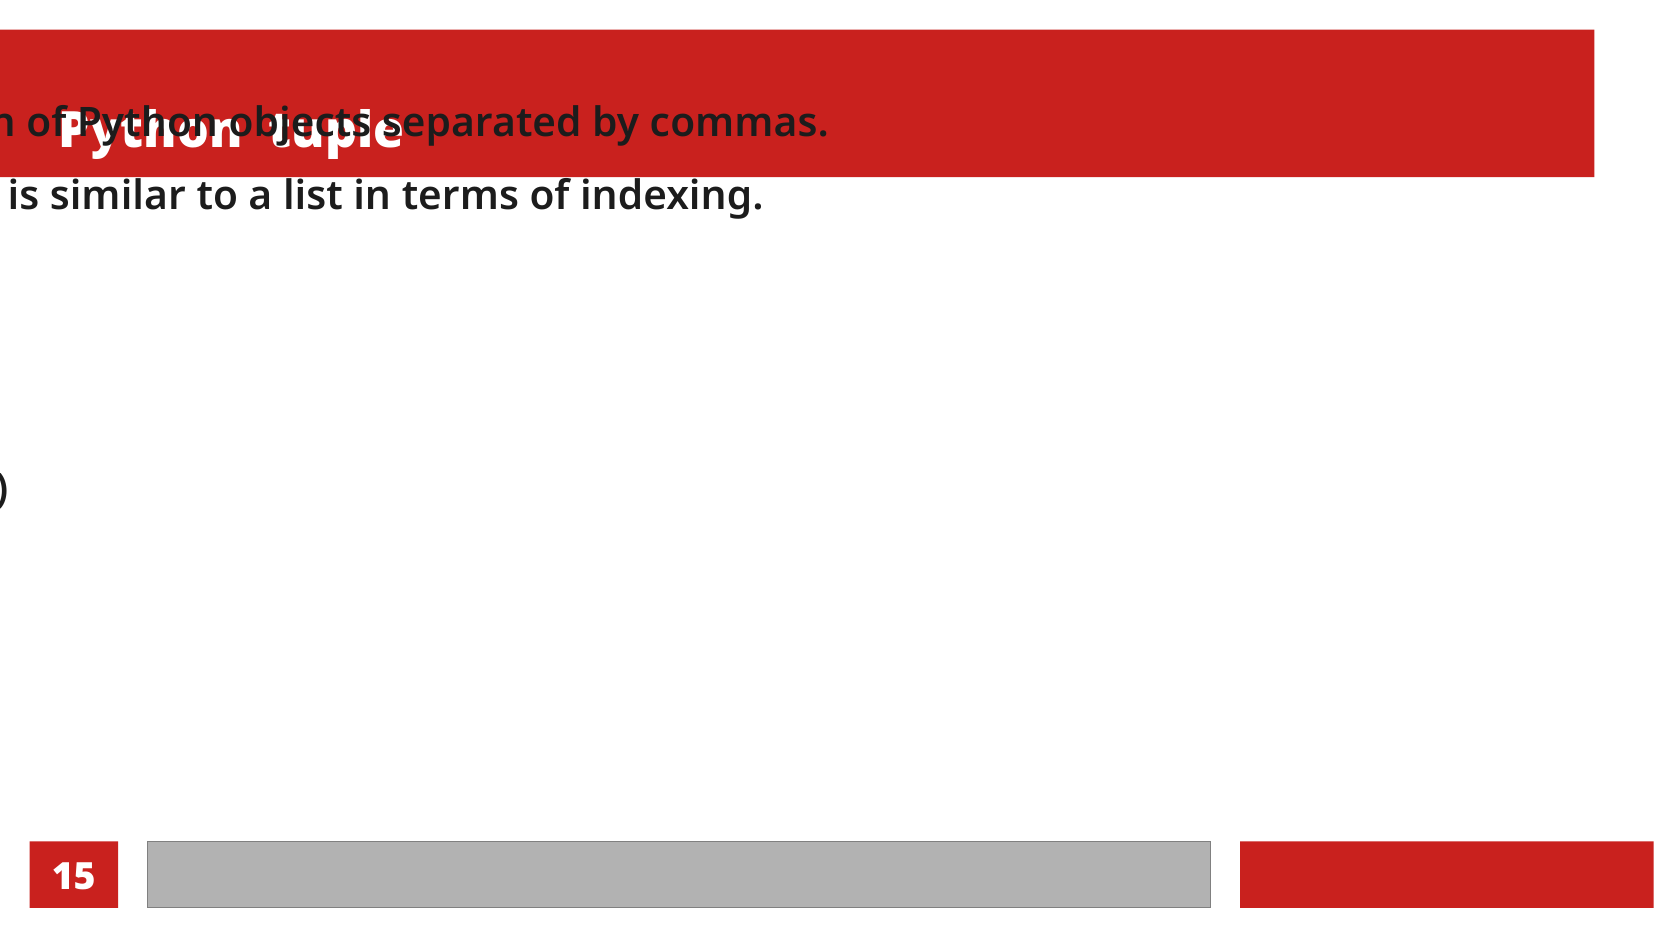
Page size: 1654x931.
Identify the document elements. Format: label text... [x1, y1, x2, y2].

title Python tuple [59, 44, 1595, 163]
list A Tuple is a collection of Python objects separated by commas. In someways a tuple is similar to a list in terms of indexing. Creating Tuples tuple=() tuple=(10,20,30) tuple=(‘python’,’java’) [0, 92, 1097, 669]
